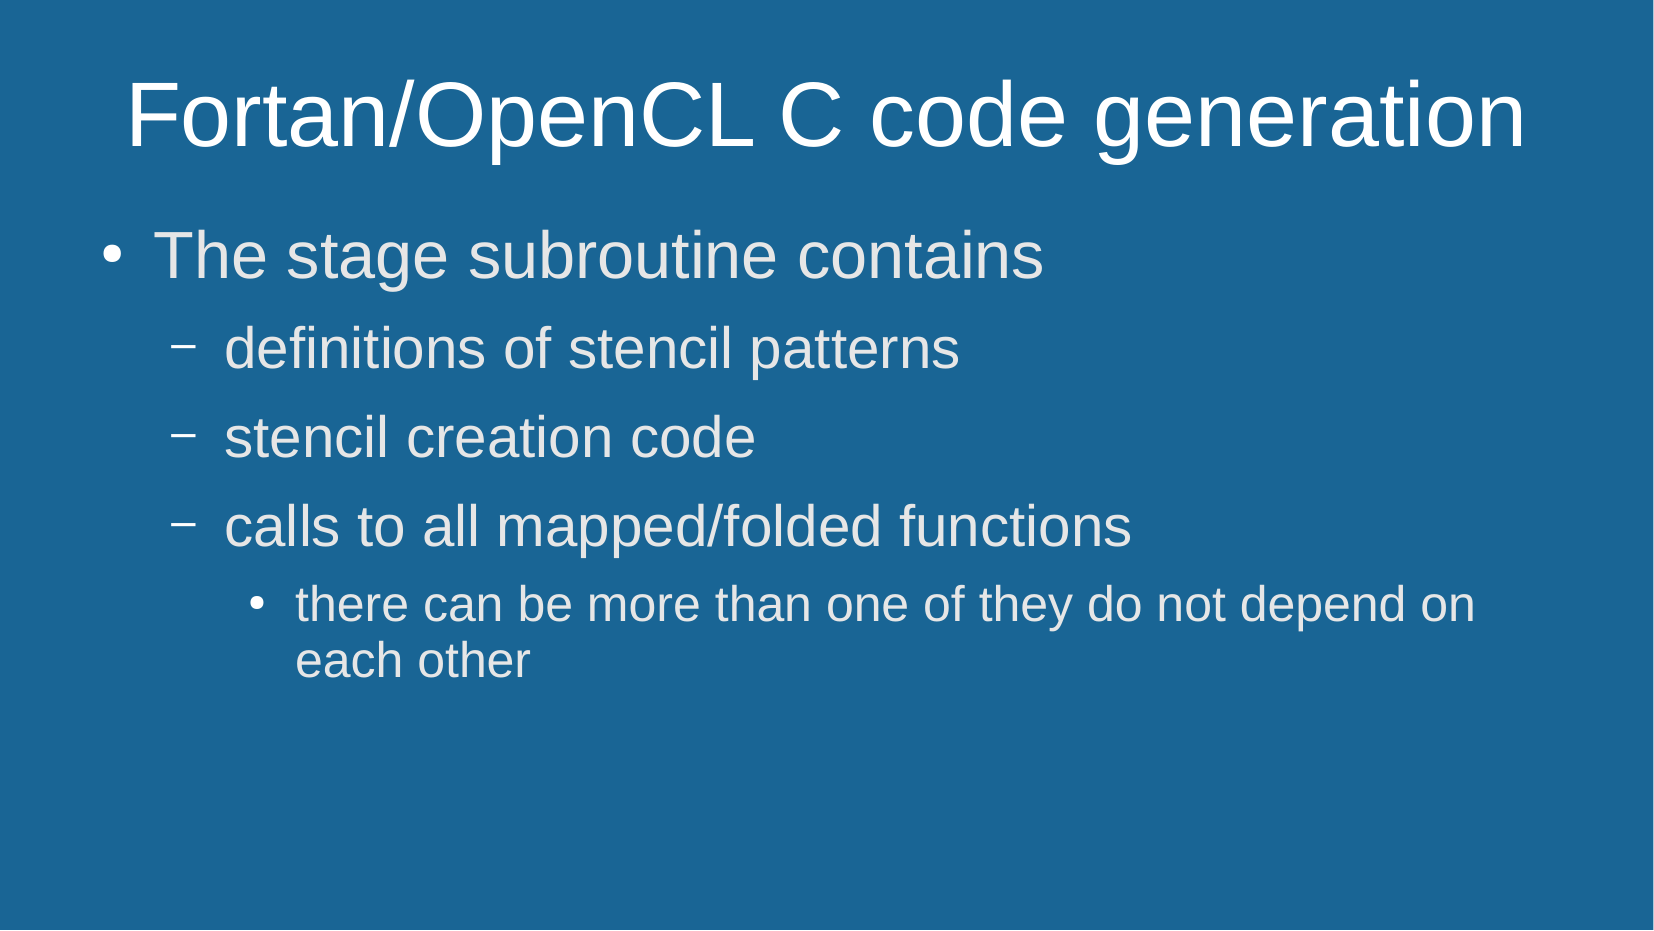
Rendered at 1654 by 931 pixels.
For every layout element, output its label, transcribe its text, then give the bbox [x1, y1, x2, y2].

title Fortan/OpenCL C code generation [82, 37, 1571, 193]
list The stage subroutine contains definitions of stencil patterns stencil creation code calls to all mapped/folded functions there can be more than one of they do not depend on each other [82, 217, 1571, 758]
